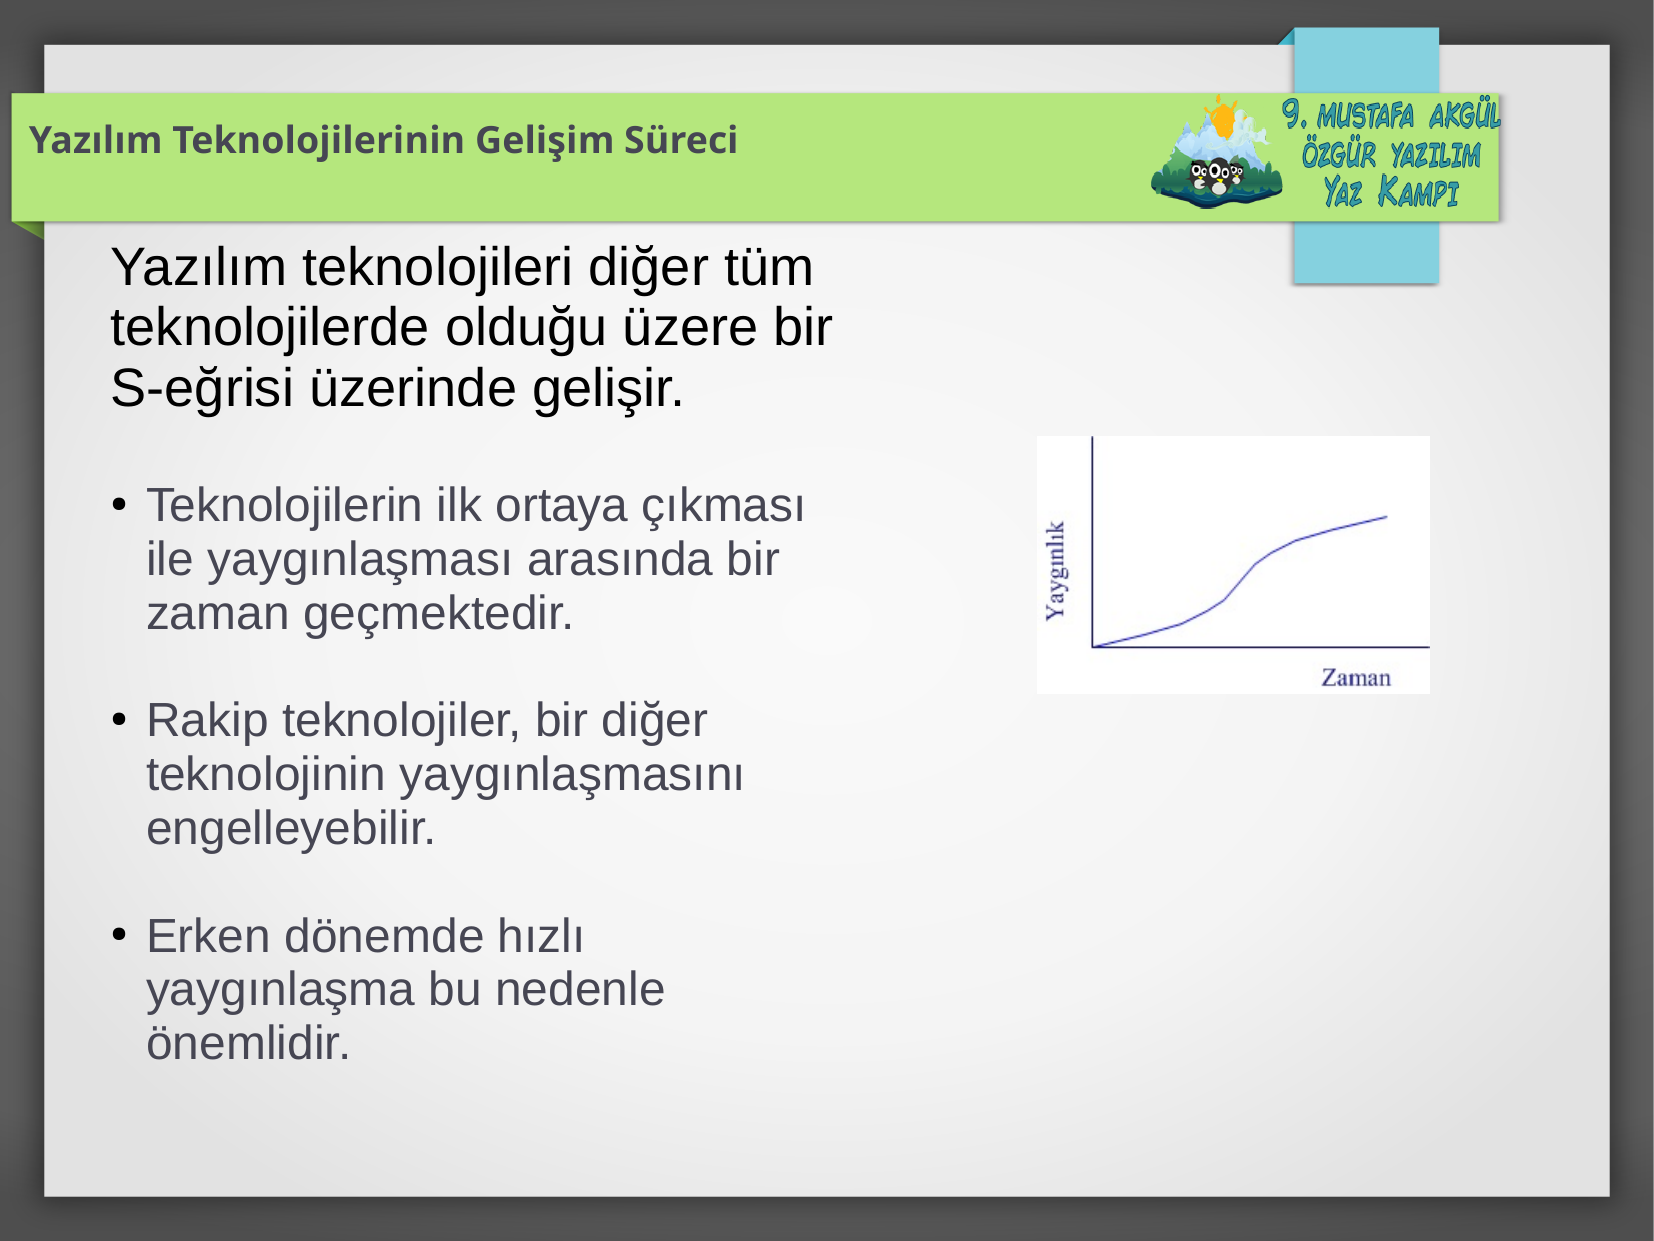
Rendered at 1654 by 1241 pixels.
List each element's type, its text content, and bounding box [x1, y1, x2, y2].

picture [0, 0, 1654, 1241]
text_box Yazılım Teknolojilerinin Gelişim Süreci [14, 106, 1288, 210]
text_box Yazılım teknolojileri diğer tüm teknolojilerde olduğu üzere bir S-eğrisi üzerinde gelişir. Teknolojilerin ilk ortaya çıkması ile yaygınlaşması arasında bir zaman geçmektedir. Rakip teknolojiler, bir diğer teknolojinin yaygınlaşmasını engelleyebilir. Erken dönemde hızlı yaygınlaşma bu nedenle önemlidir. [95, 228, 876, 1078]
